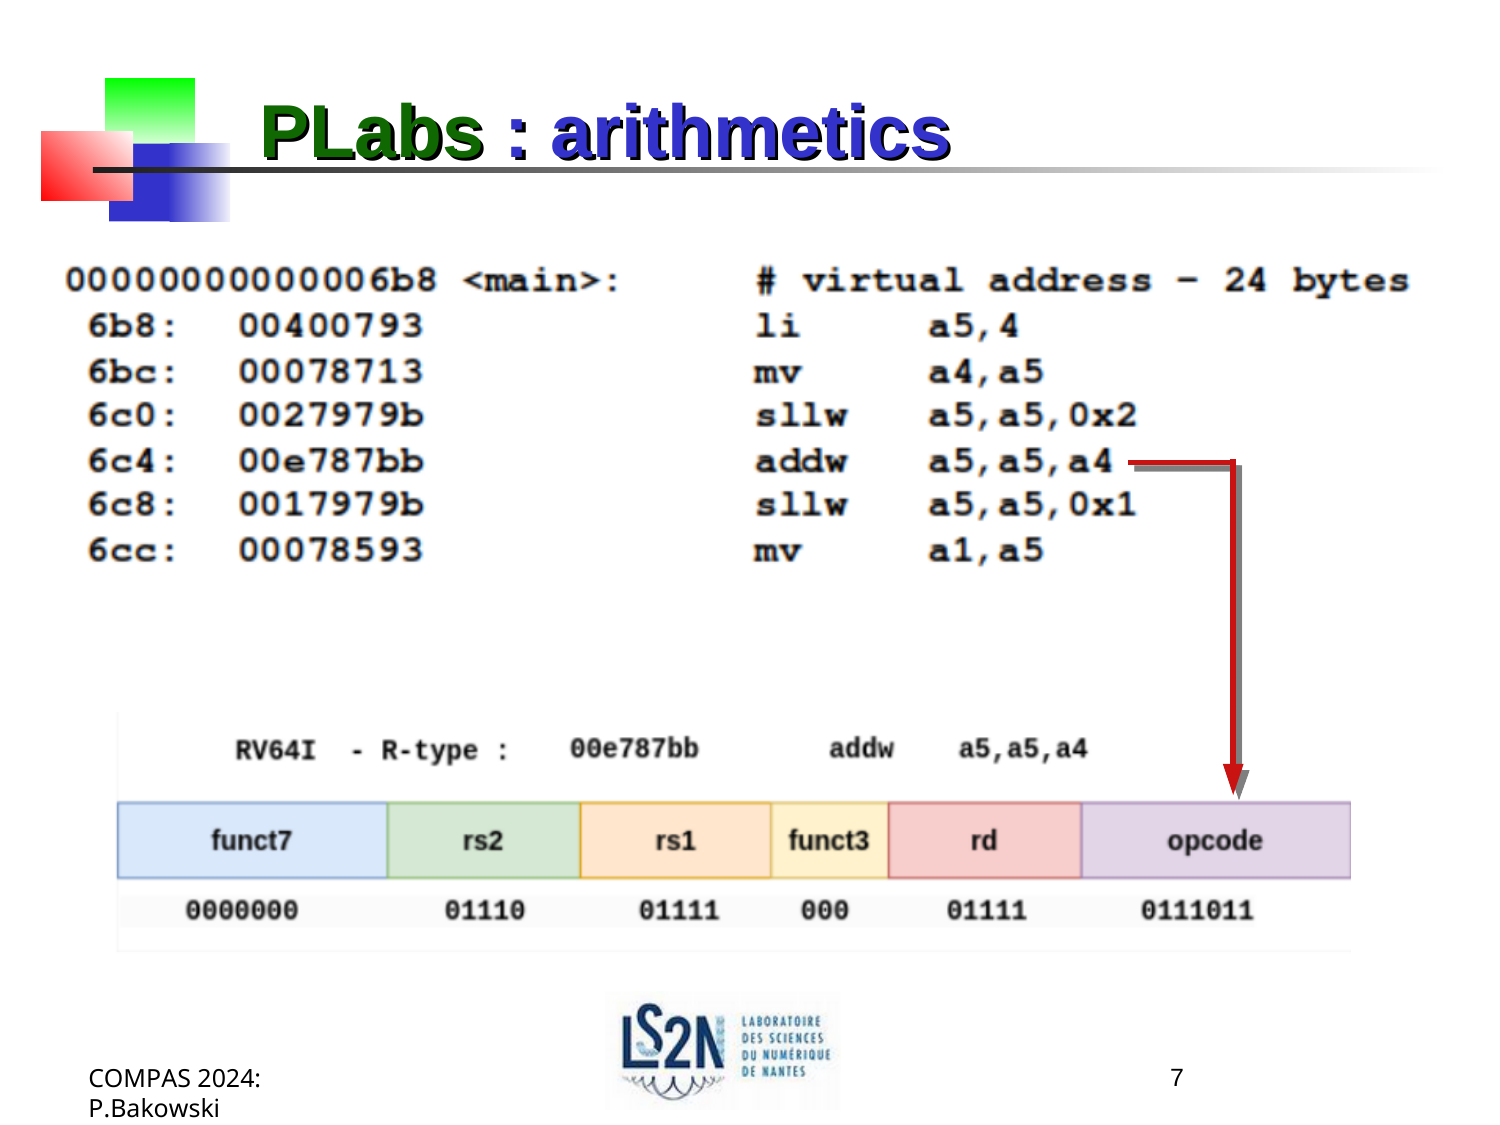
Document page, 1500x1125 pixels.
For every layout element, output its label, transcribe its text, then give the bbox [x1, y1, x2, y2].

title PLabs : arithmetics [100, 74, 1111, 180]
picture [605, 991, 841, 1110]
picture [33, 239, 1486, 587]
picture [77, 712, 1351, 961]
